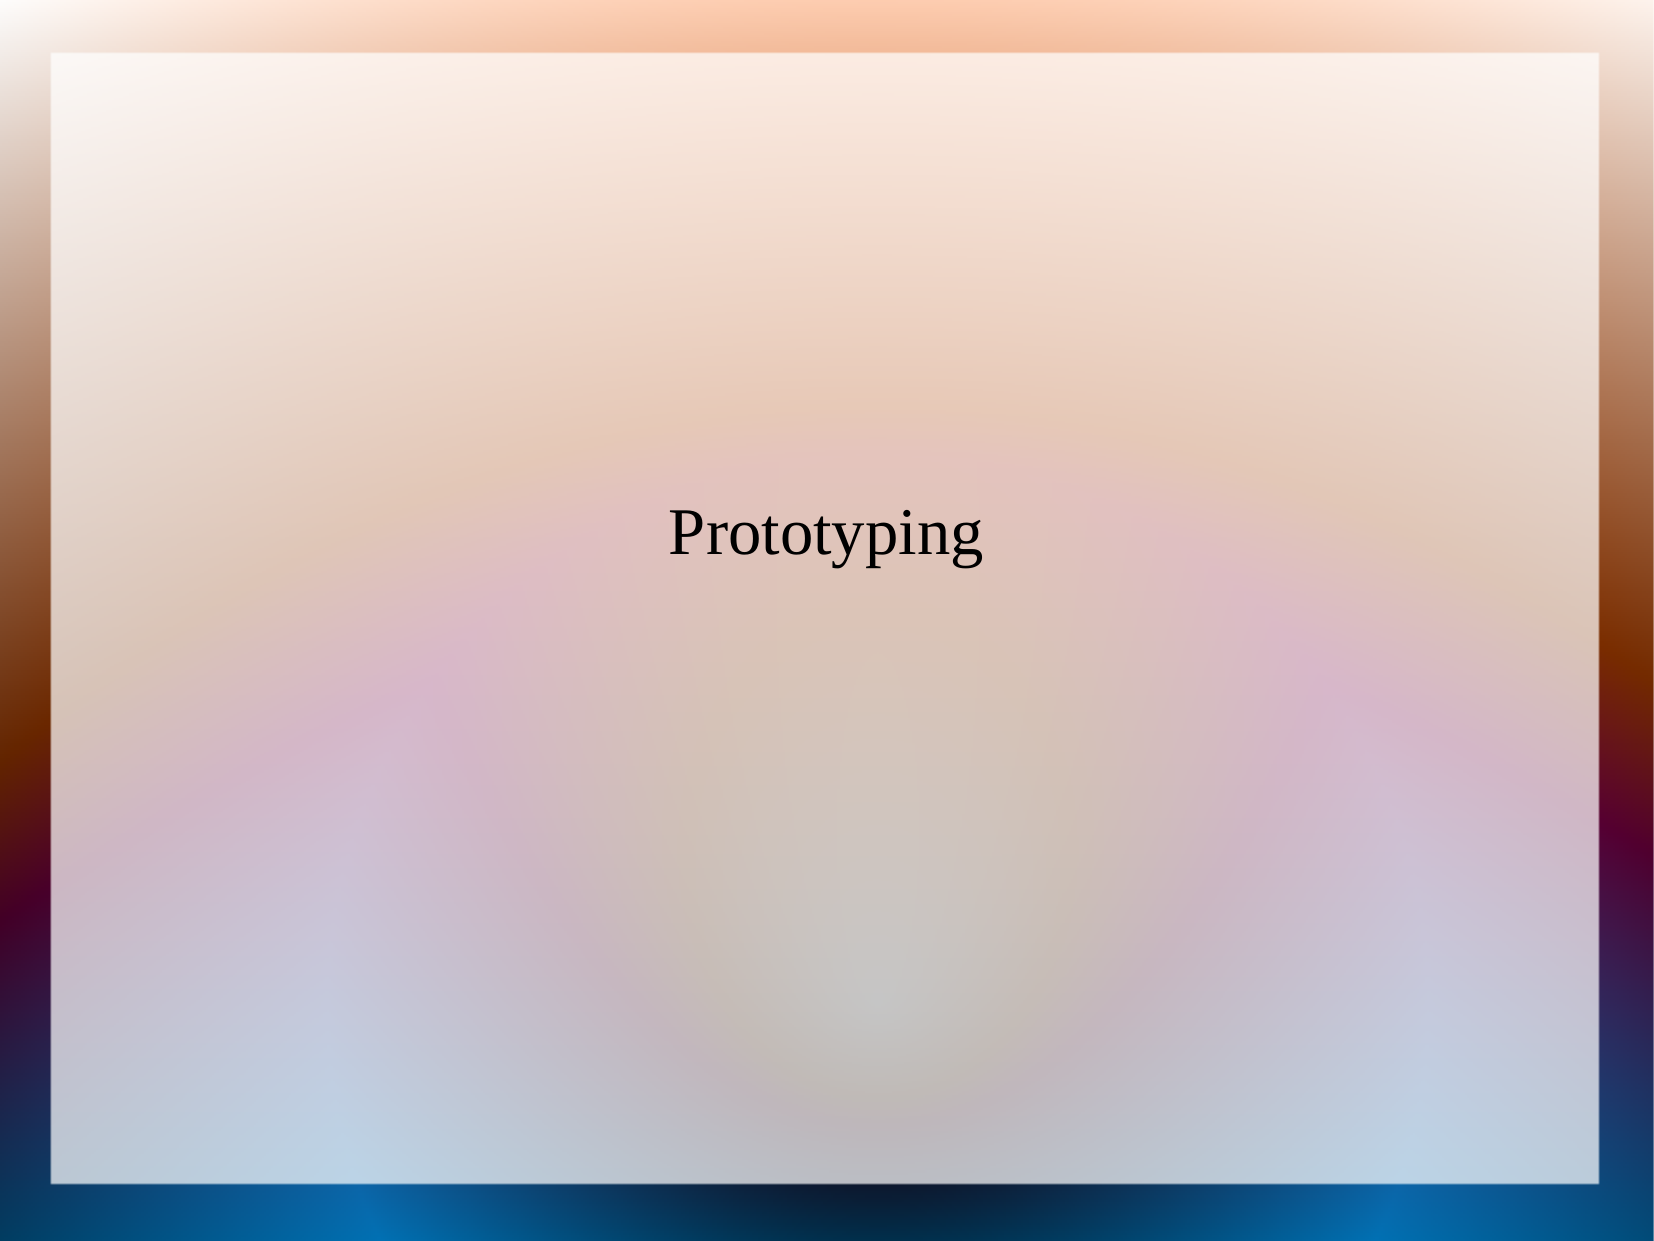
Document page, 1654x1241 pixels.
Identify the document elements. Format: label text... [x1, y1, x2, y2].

picture [0, 0, 1654, 1241]
subtitle Prototyping [82, 55, 1571, 1010]
